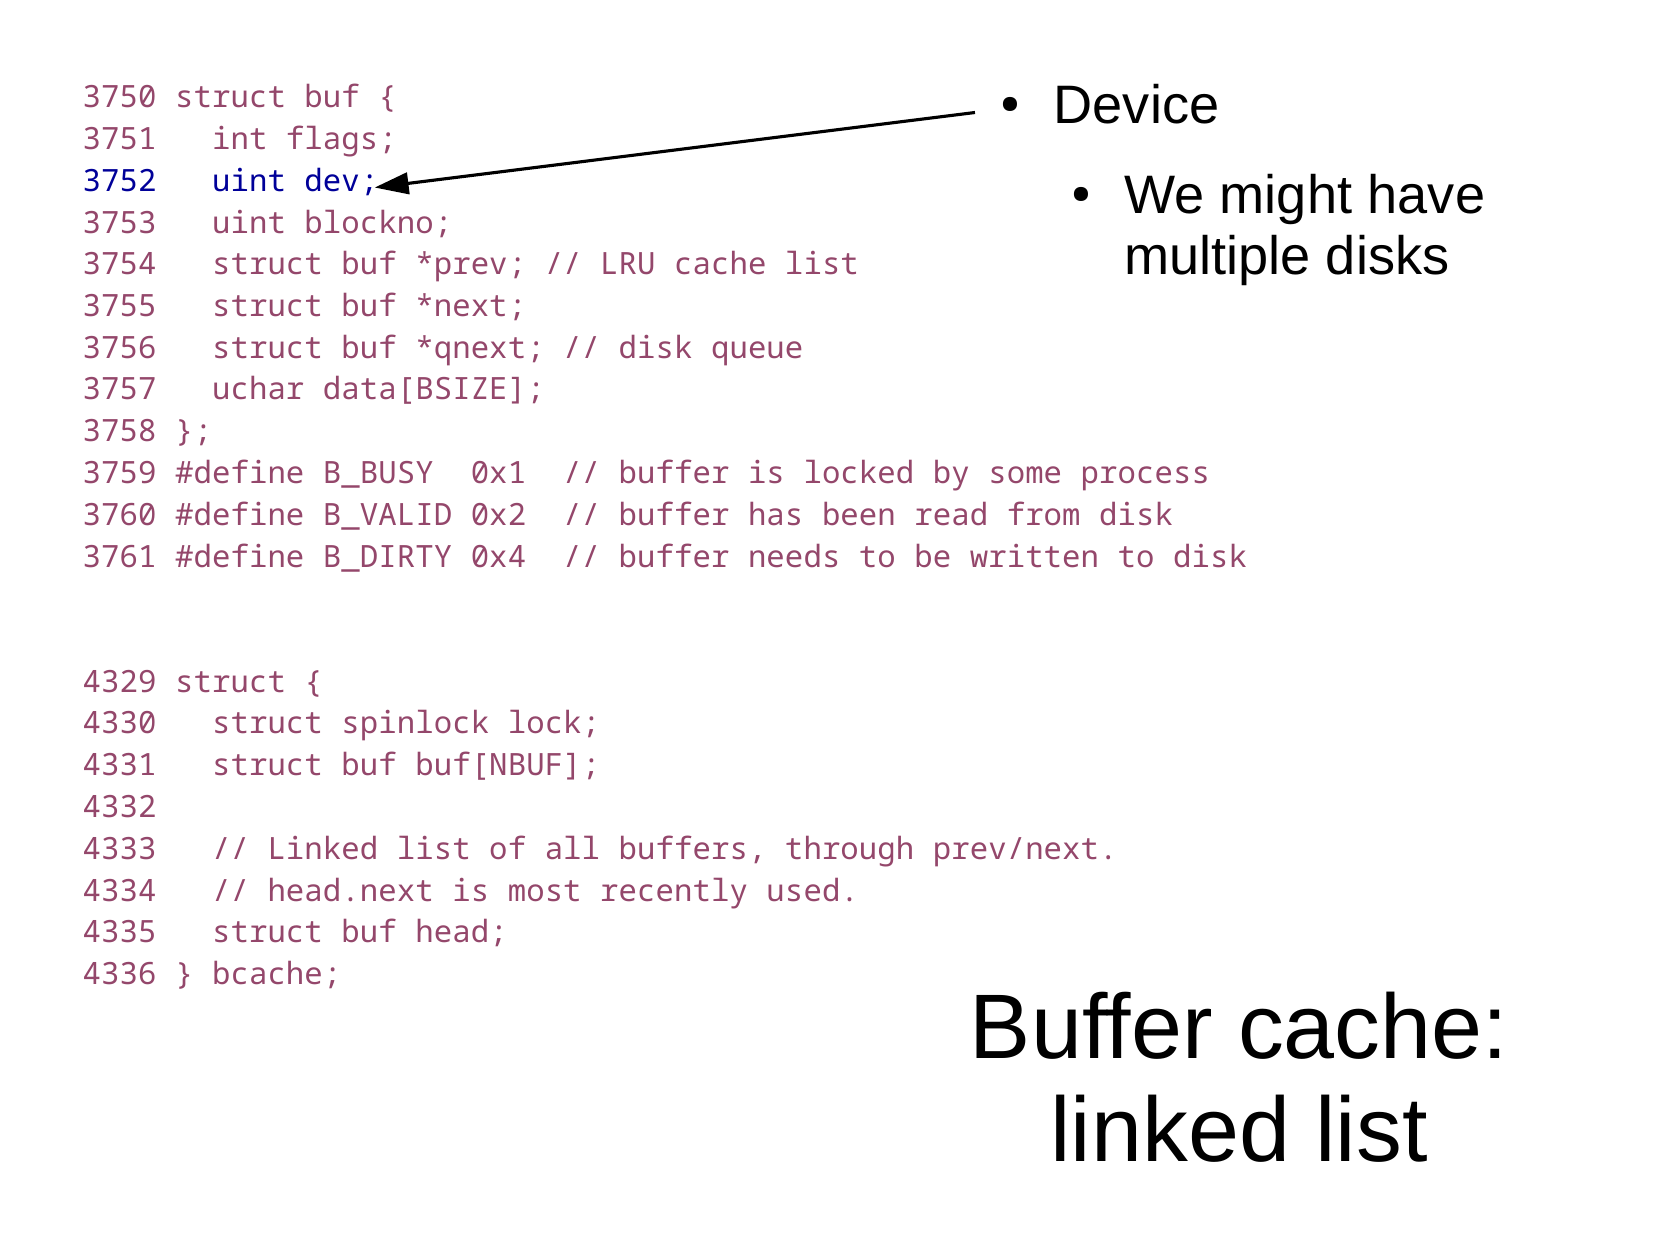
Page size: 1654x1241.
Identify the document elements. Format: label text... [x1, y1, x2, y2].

list Device We might have multiple disks [982, 75, 1613, 451]
title Buffer cache: linked list [904, 975, 1576, 1183]
list 3750 struct buf { 3751 int flags; 3752 uint dev; 3753 uint blockno; 3754 struct buf *prev; // LRU cache list 3755 struct buf *next; 3756 struct buf *qnext; // disk queue 3757 uchar data[BSIZE]; 3758 }; 3759 #define B_BUSY 0x1 // buffer is locked by some process 3760 #define B_VALID 0x2 // buffer has been read from disk 3761 #define B_DIRTY 0x4 // buffer needs to be written to disk 4329 struct { 4330 struct spinlock lock; 4331 struct buf buf[NBUF]; 4332 4333 // Linked list of all buffers, through prev/next. 4334 // head.next is most recently used. 4335 struct buf head; 4336 } bcache; [82, 75, 1571, 1010]
